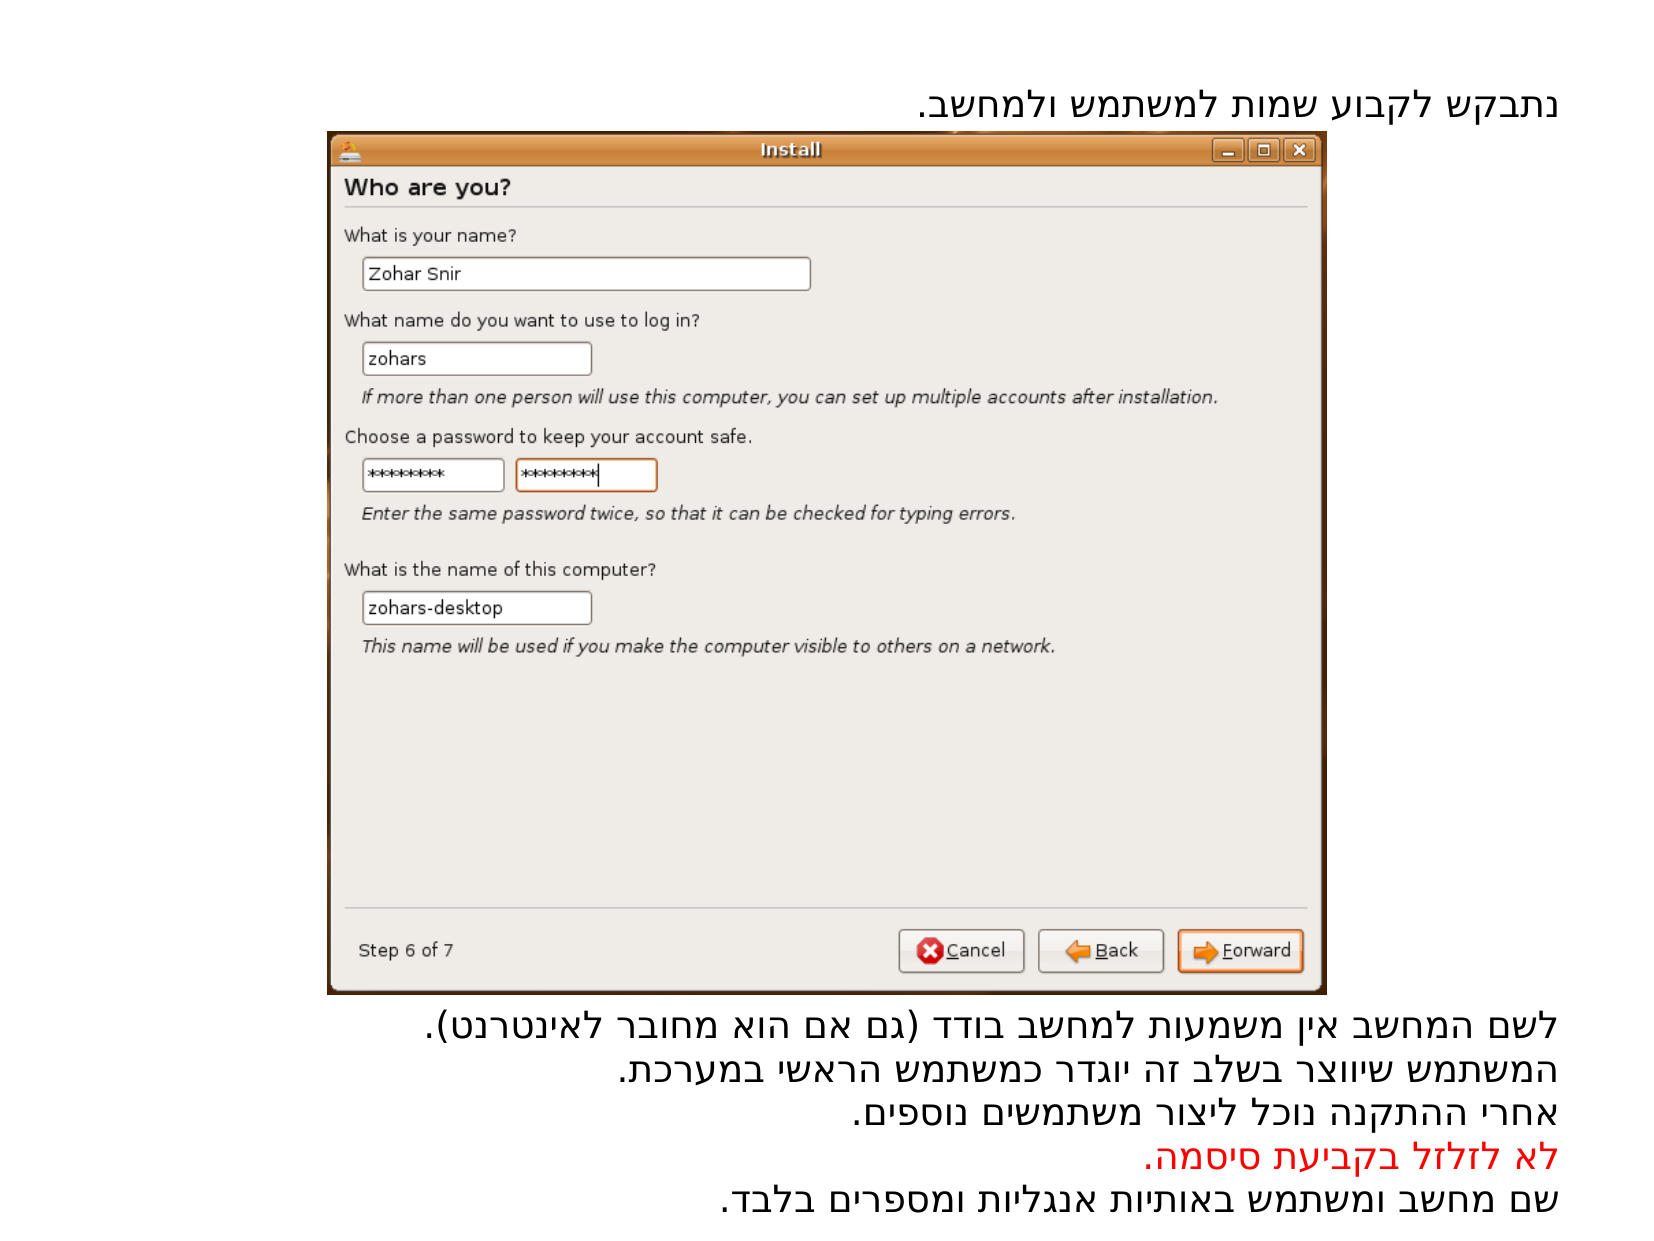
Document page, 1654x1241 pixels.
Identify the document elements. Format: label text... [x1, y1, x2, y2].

text_box נתבקש לקבוע שמות למשתמש ולמחשב. [225, 75, 1576, 136]
text_box לשם המחשב אין משמעות למחשב בודד (גם אם הוא מחובר לאינטרנט). המשתמש שיווצר בשלב זה יוגדר כמשתמש הראשי במערכת. אחרי ההתקנה נוכל ליצור משתמשים נוספים. לא לזלזל בקביעת סיסמה. שם מחשב ומשתמש באותיות אנגליות ומספרים בלבד. [75, 996, 1576, 1241]
picture [327, 131, 1327, 995]
